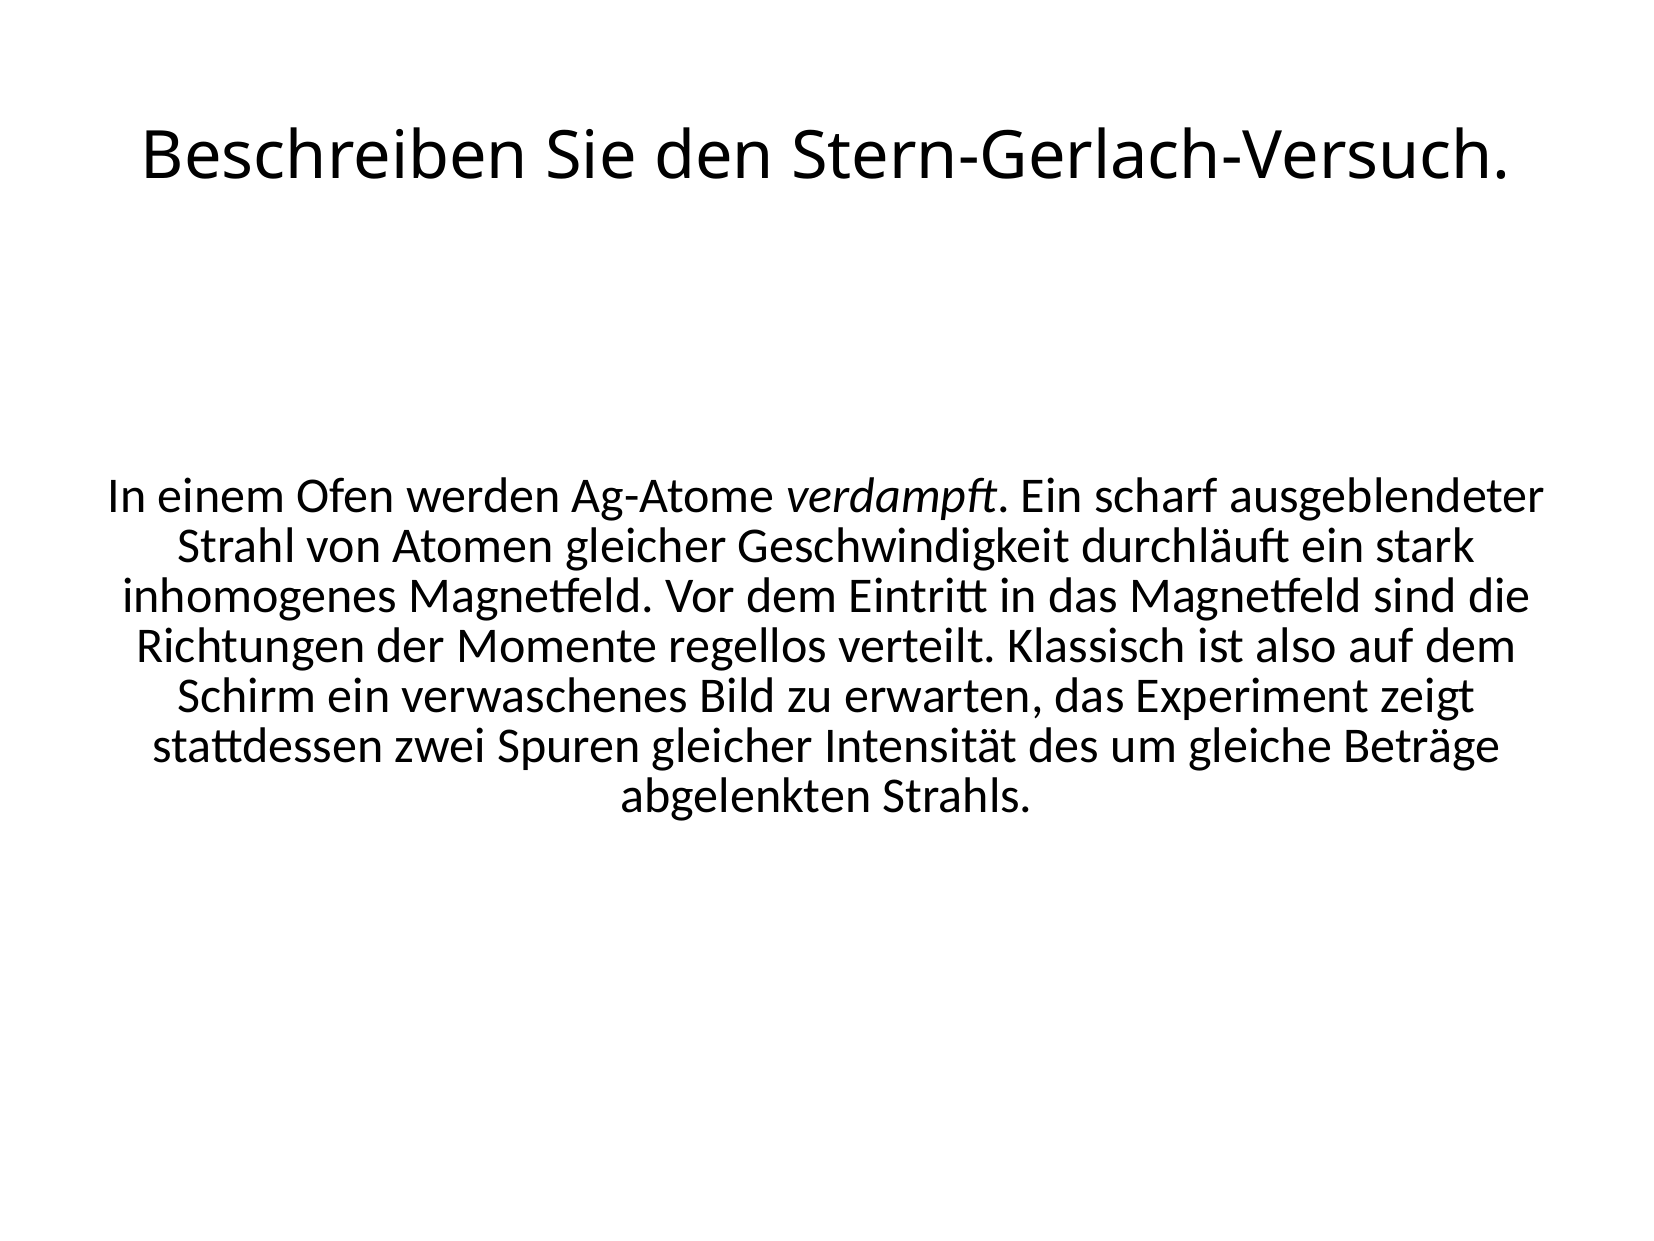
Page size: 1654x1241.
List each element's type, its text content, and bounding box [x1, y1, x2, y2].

subtitle In einem Ofen werden Ag-Atome verdampft. Ein scharf ausgeblendeter Strahl von Atomen gleicher Geschwindigkeit durchläuft ein stark inhomogenes Magnetfeld. Vor dem Eintritt in das Magnetfeld sind die Richtungen der Momente regellos verteilt. Klassisch ist also auf dem Schirm ein verwaschenes Bild zu erwarten, das Experiment zeigt stattdessen zwei Spuren gleicher Intensität des um gleiche Beträge abgelenkten Strahls. [82, 290, 1571, 1010]
title Beschreiben Sie den Stern-Gerlach-Versuch. [82, 49, 1571, 257]
